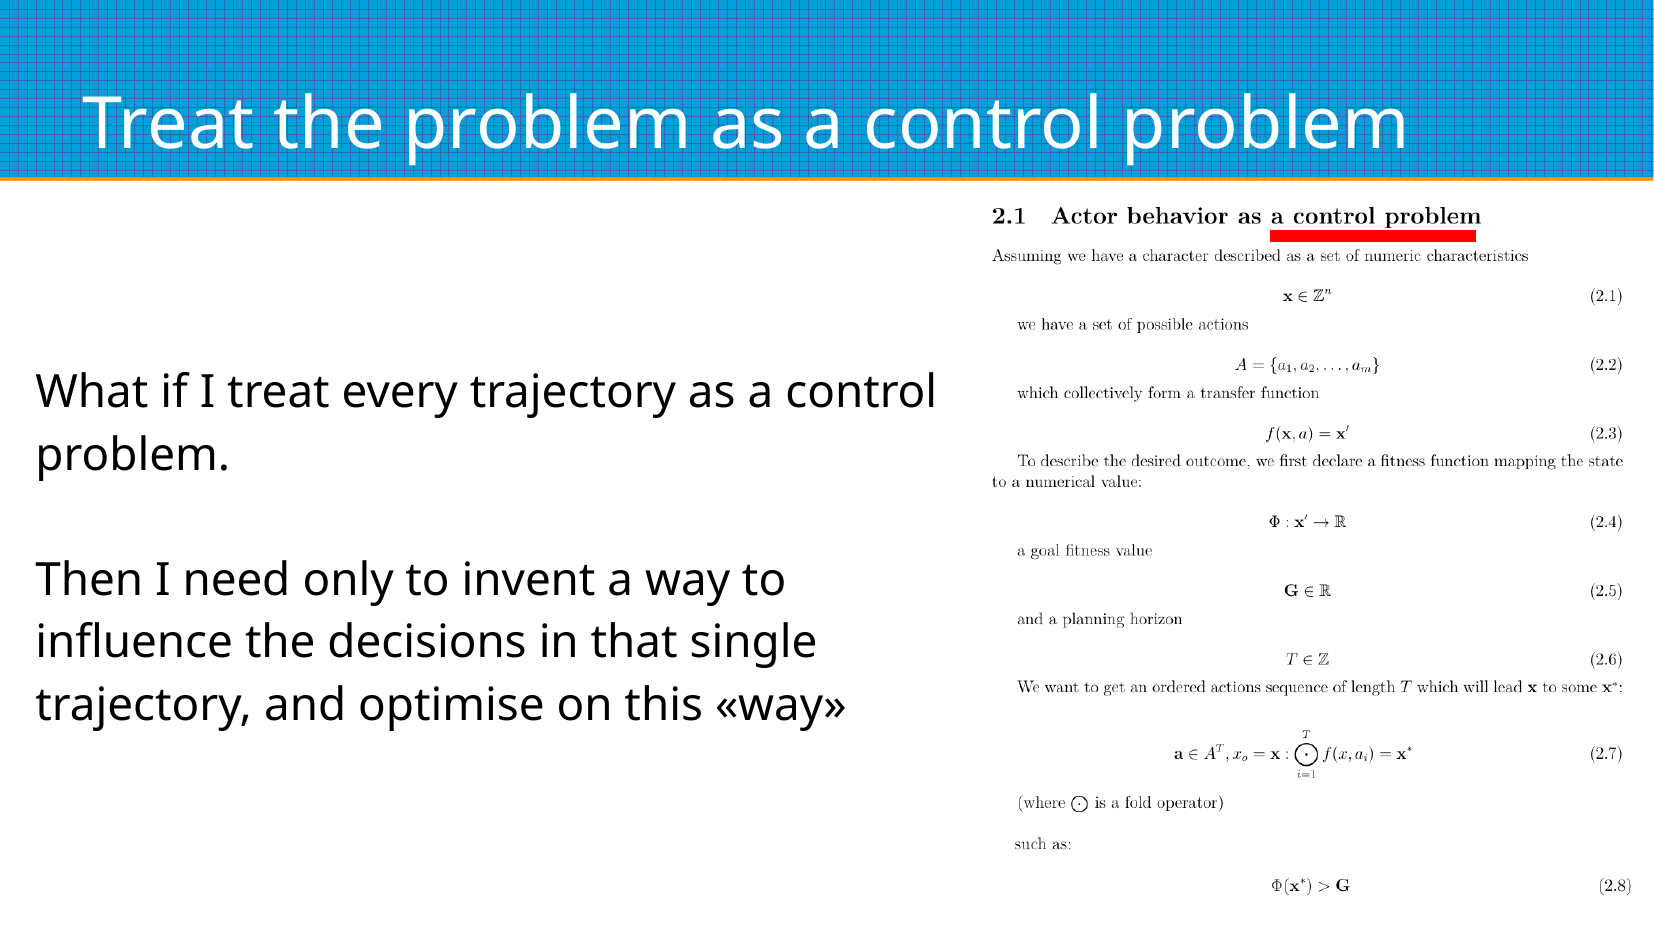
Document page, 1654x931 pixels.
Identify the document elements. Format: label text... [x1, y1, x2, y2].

picture [974, 190, 1646, 902]
title Treat the problem as a control problem [82, 14, 1571, 171]
text_box What if I treat every trajectory as a control problem. Then I need only to invent a way to influence the decisions in that single trajectory, and optimise on this «way» [29, 206, 945, 886]
